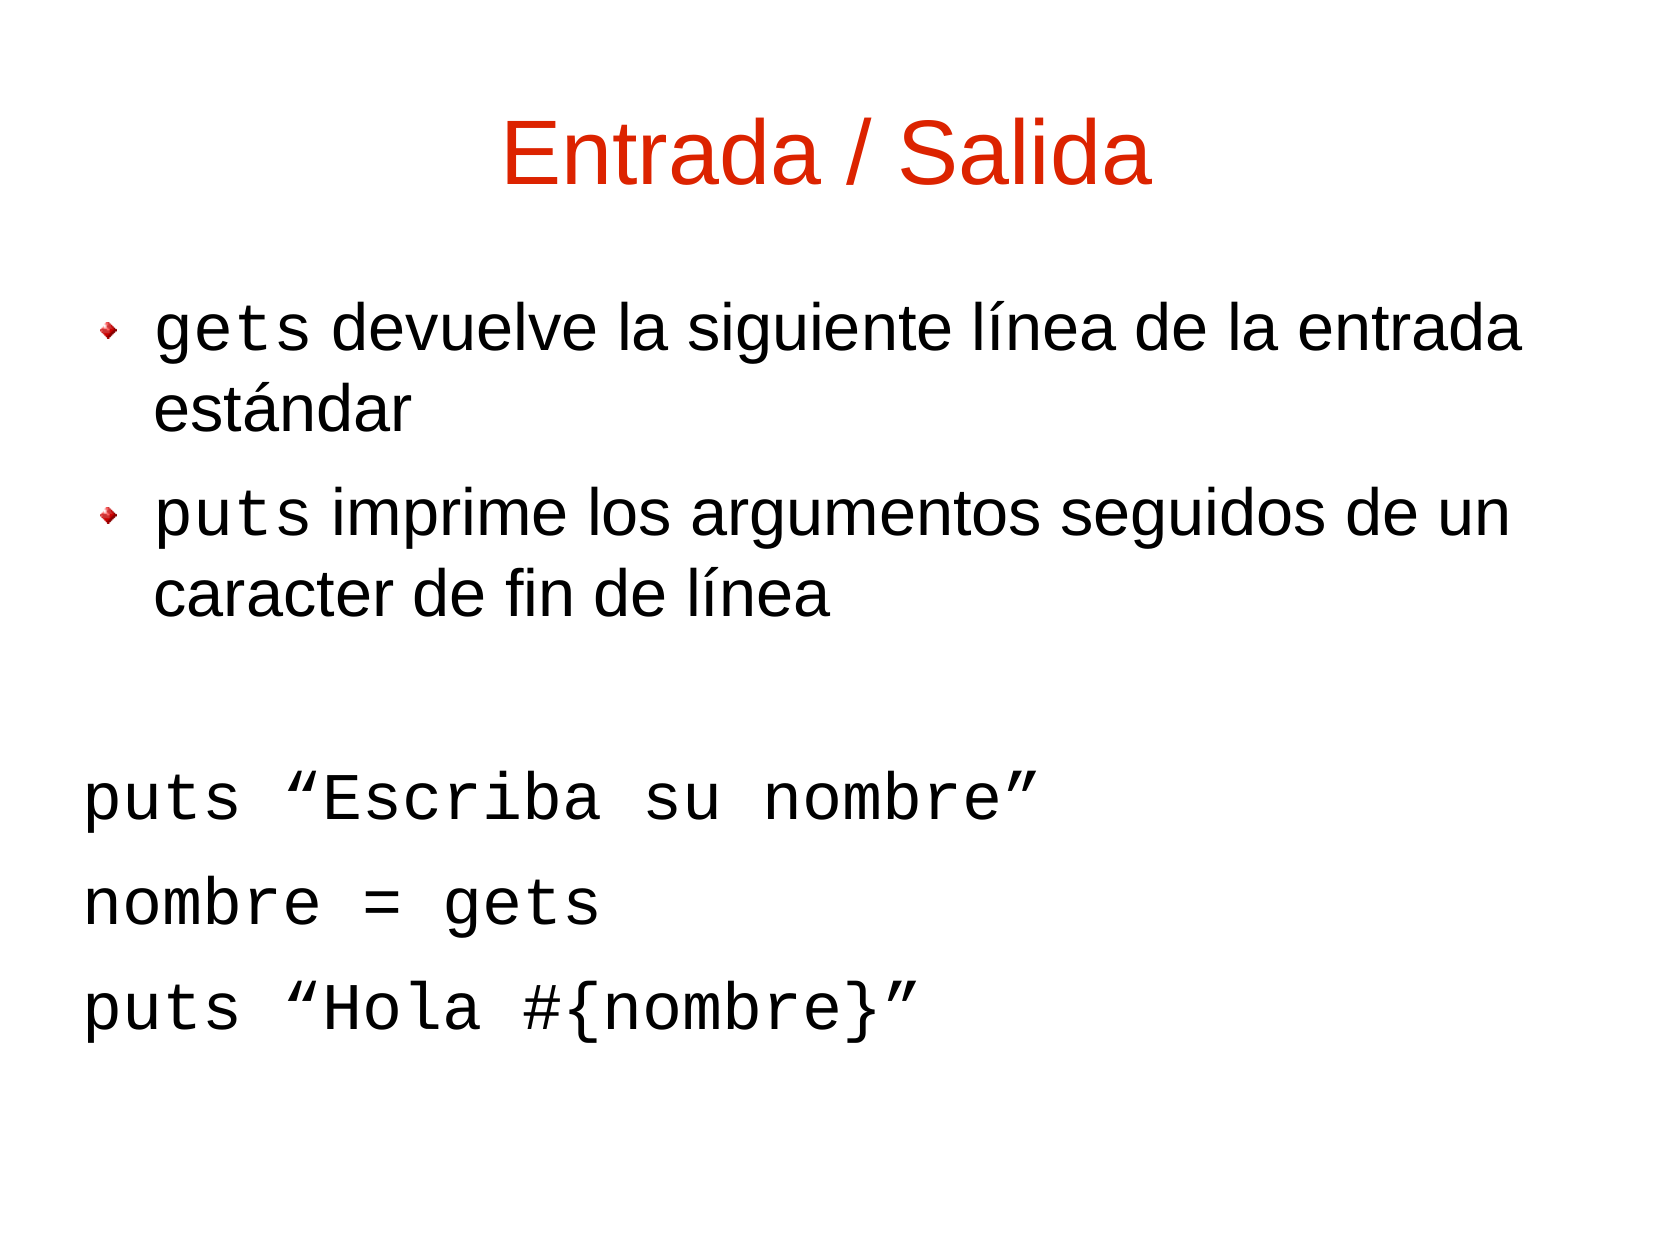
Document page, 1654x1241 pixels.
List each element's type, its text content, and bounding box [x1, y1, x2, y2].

list gets devuelve la siguiente línea de la entrada estándar puts imprime los argumentos seguidos de un caracter de fin de línea puts “Escriba su nombre” nombre = gets puts “Hola #{nombre}” [82, 290, 1571, 1109]
title Entrada / Salida [82, 49, 1571, 257]
